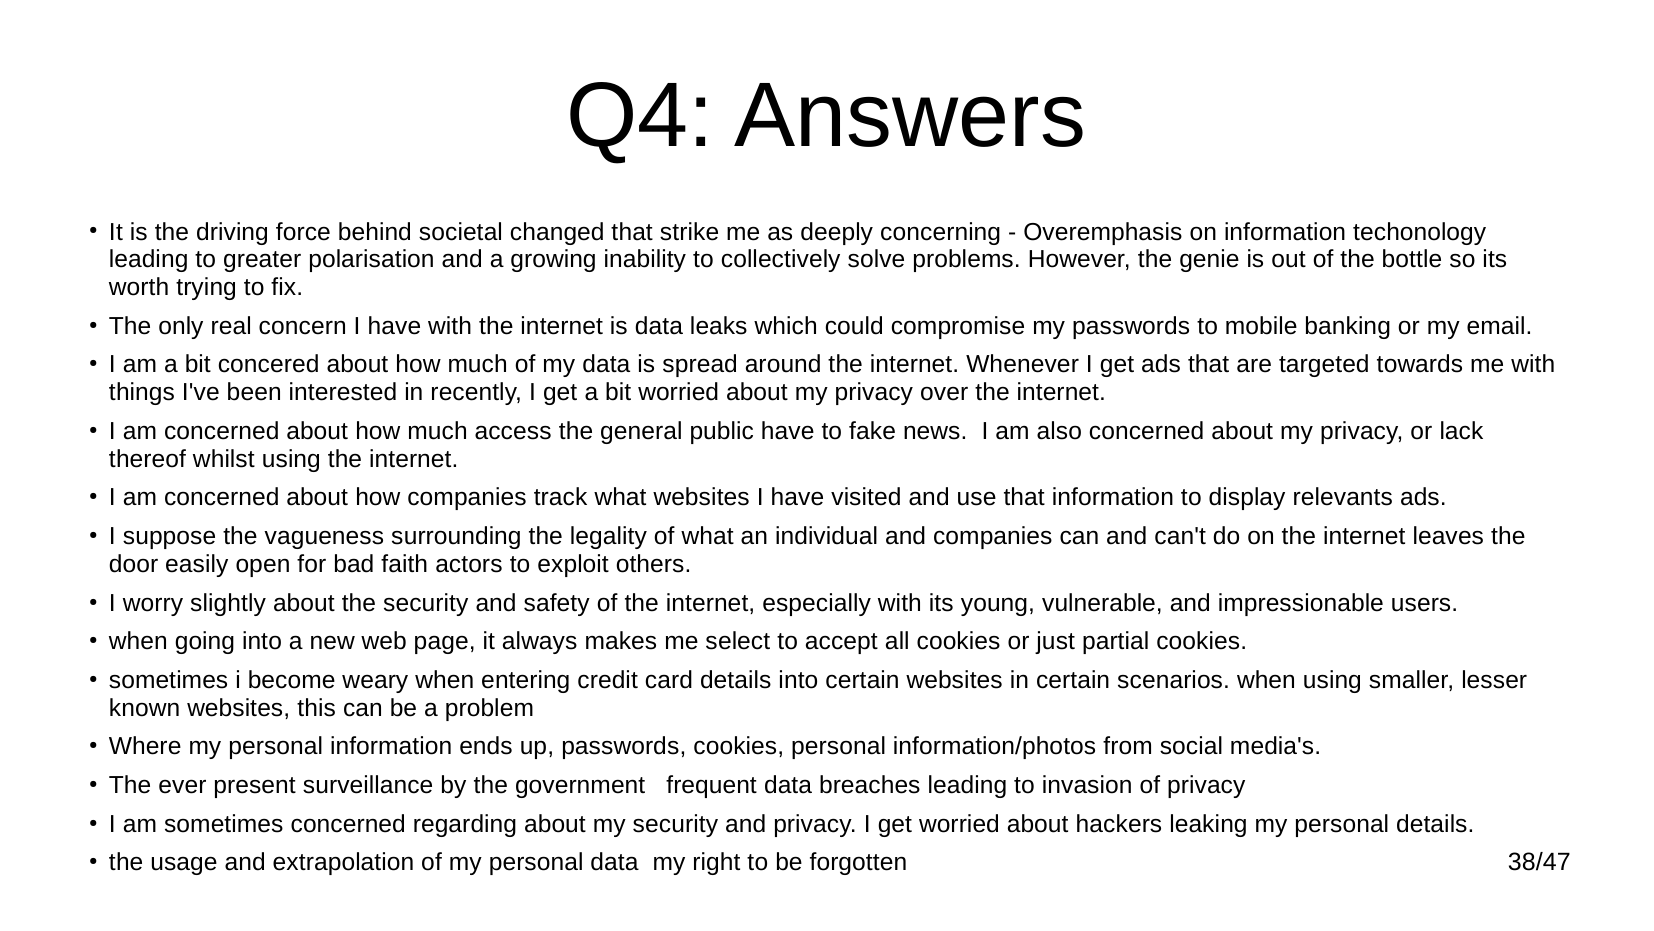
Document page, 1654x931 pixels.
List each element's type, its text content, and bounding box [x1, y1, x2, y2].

list It is the driving force behind societal changed that strike me as deeply concerning - Overemphasis on information techonology leading to greater polarisation and a growing inability to collectively solve problems. However, the genie is out of the bottle so its worth trying to fix. The only real concern I have with the internet is data leaks which could compromise my passwords to mobile banking or my email. I am a bit concered about how much of my data is spread around the internet. Whenever I get ads that are targeted towards me with things I've been interested in recently, I get a bit worried about my privacy over the internet. I am concerned about how much access the general public have to fake news. I am also concerned about my privacy, or lack thereof whilst using the internet. I am concerned about how companies track what websites I have visited and use that information to display relevants ads. I suppose the vagueness surrounding the legality of what an individual and companies can and can't do on the internet leaves the door easily open for bad faith actors to exploit others. I worry slightly about the security and safety of the internet, especially with its young, vulnerable, and impressionable users. when going into a new web page, it always makes me select to accept all cookies or just partial cookies. sometimes i become weary when entering credit card details into certain websites in certain scenarios. when using smaller, lesser known websites, this can be a problem Where my personal information ends up, passwords, cookies, personal information/photos from social media's. The ever present surveillance by the government frequent data breaches leading to invasion of privacy I am sometimes concerned regarding about my security and privacy. I get worried about hackers leaking my personal details. the usage and extrapolation of my personal data my right to be forgotten [82, 217, 1571, 886]
title Q4: Answers [82, 37, 1571, 193]
